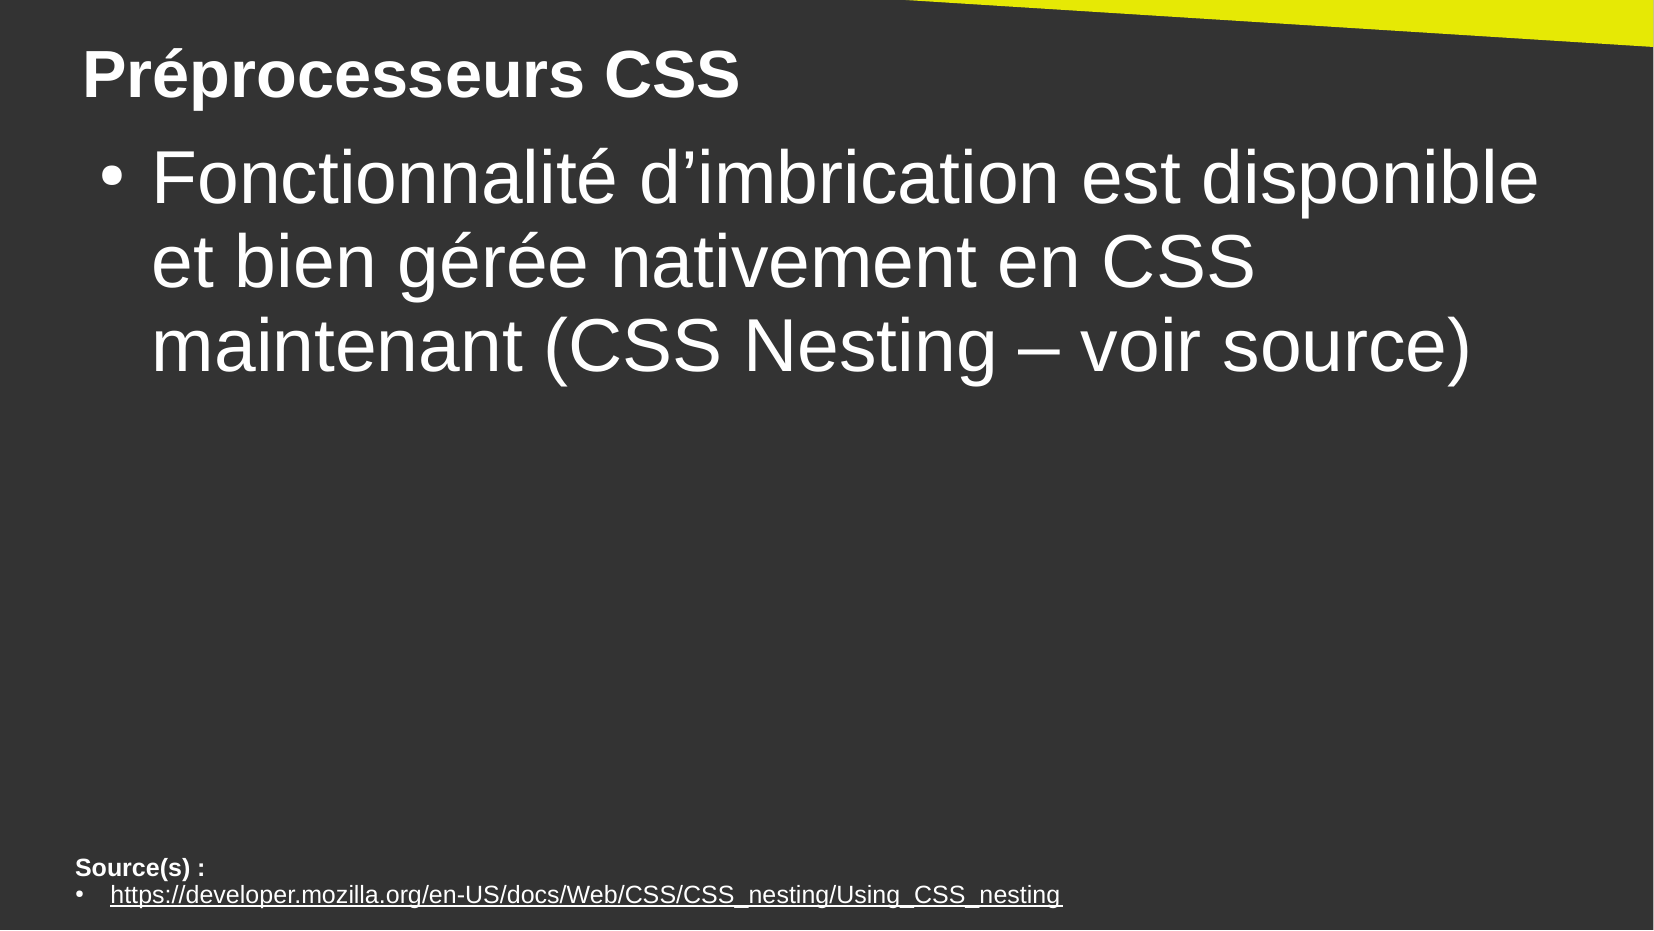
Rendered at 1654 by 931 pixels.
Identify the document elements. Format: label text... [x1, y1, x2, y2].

list Fonctionnalité d’imbrication est disponible et bien gérée nativement en CSS maintenant (CSS Nesting – voir source) [80, 135, 1620, 562]
text_box [905, 0, 1654, 48]
text_box Source(s) : https://developer.mozilla.org/en-US/docs/Web/CSS/CSS_nesting/Using_CSS_nesting [60, 803, 1546, 917]
title Préprocesseurs CSS [82, 37, 1571, 114]
